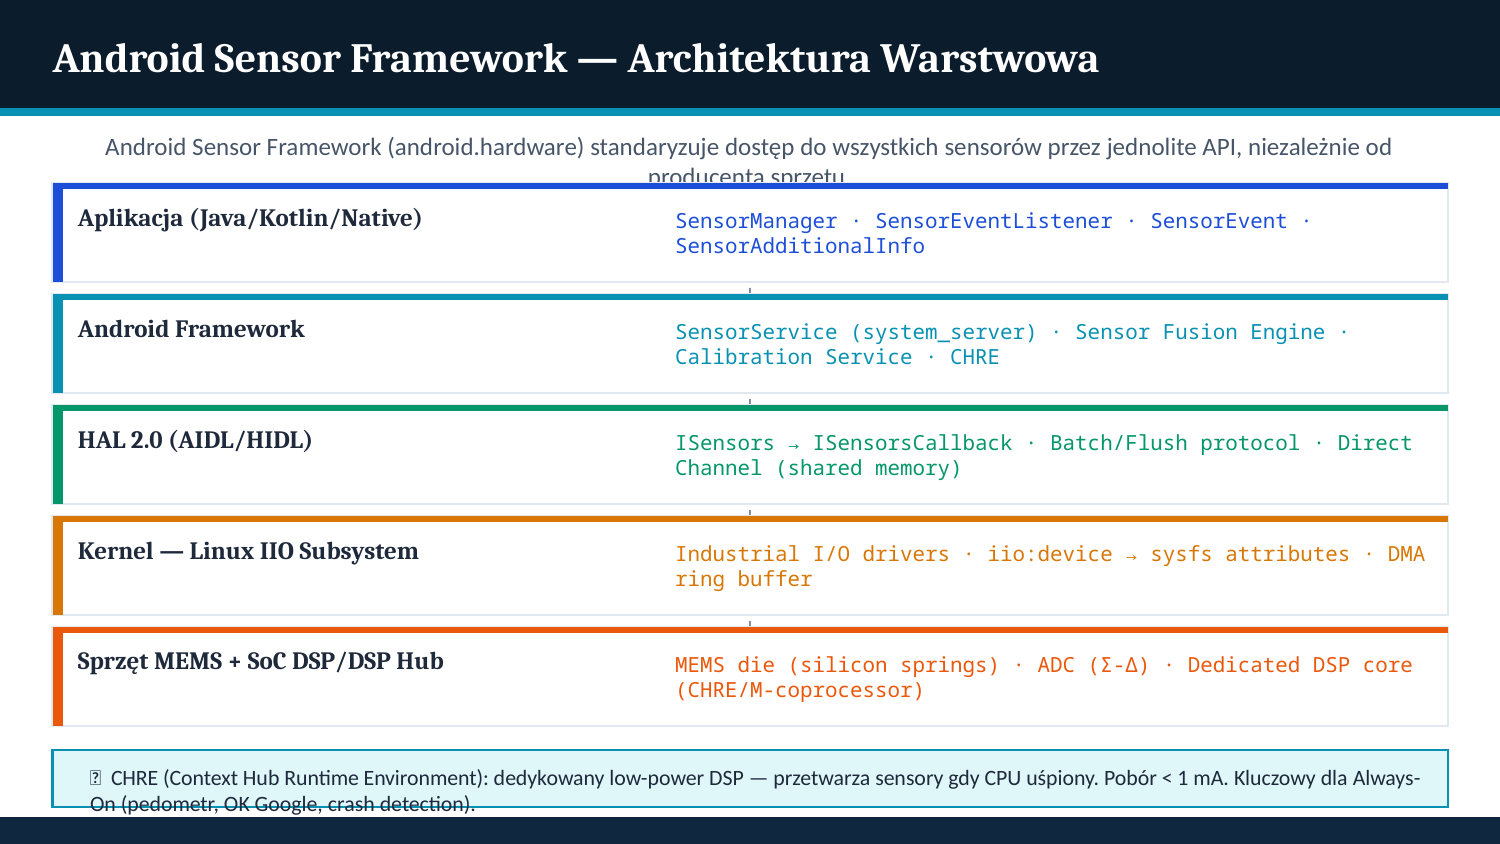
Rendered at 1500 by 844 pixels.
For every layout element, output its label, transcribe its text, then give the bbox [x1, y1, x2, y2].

text_box [53, 627, 1448, 726]
text_box [422, 801, 430, 807]
text_box Sprzęt MEMS + SoC DSP/DSP Hub [78, 642, 648, 678]
text_box [257, 801, 271, 807]
text_box [244, 801, 255, 807]
text_box [0, 817, 1500, 844]
text_box Industrial I/O drivers · iio:device → sysfs attributes · DMA ring buffer [675, 528, 1440, 603]
text_box [0, 0, 1500, 116]
text_box [113, 801, 122, 807]
text_box [53, 516, 1448, 615]
text_box ↓ [720, 282, 780, 294]
text_box [411, 801, 421, 807]
text_box ↓ [720, 504, 780, 516]
text_box [141, 801, 151, 807]
text_box ↓ [720, 393, 780, 405]
text_box Kernel — Linux IIO Subsystem [78, 531, 648, 567]
text_box [53, 405, 1448, 504]
text_box SensorService (system_server) · Sensor Fusion Engine · Calibration Service · CHRE [675, 306, 1440, 381]
text_box HAL 2.0 (AIDL/HIDL) [78, 420, 648, 456]
text_box Android Framework [78, 309, 648, 345]
text_box 🔬 CHRE (Context Hub Runtime Environment): dedykowany low-power DSP — przetwarza sensory gdy CPU uśpiony. Pobór < 1 mA. Kluczowy dla Always-On (pedometr, OK Google, crash detection). [75, 756, 1440, 801]
text_box [340, 801, 351, 807]
text_box [53, 294, 1448, 393]
text_box [372, 801, 381, 807]
text_box SensorManager · SensorEventListener · SensorEvent · SensorAdditionalInfo [675, 195, 1440, 270]
text_box [330, 801, 338, 807]
text_box [394, 801, 404, 807]
text_box [192, 801, 202, 807]
text_box Aplikacja (Java/Kotlin/Native) [78, 198, 648, 234]
text_box [210, 801, 224, 807]
text_box [309, 801, 329, 807]
text_box [53, 183, 1448, 282]
text_box [226, 801, 235, 807]
text_box ISensors → ISensorsCallback · Batch/Flush protocol · Direct Channel (shared memory) [675, 417, 1440, 492]
text_box [53, 750, 1448, 807]
text_box MEMS die (silicon springs) · ADC (Σ-Δ) · Dedicated DSP core (CHRE/M-coprocessor) [675, 639, 1440, 714]
text_box ↓ [720, 615, 780, 627]
text_box [93, 801, 102, 807]
text_box Android Sensor Framework — Architektura Warstwowa [53, 9, 1448, 102]
text_box [357, 801, 365, 807]
text_box Android Sensor Framework (android.hardware) standaryzuje dostęp do wszystkich sensorów przez jednolite API, niezależnie od producenta sprzętu. [53, 123, 1448, 171]
